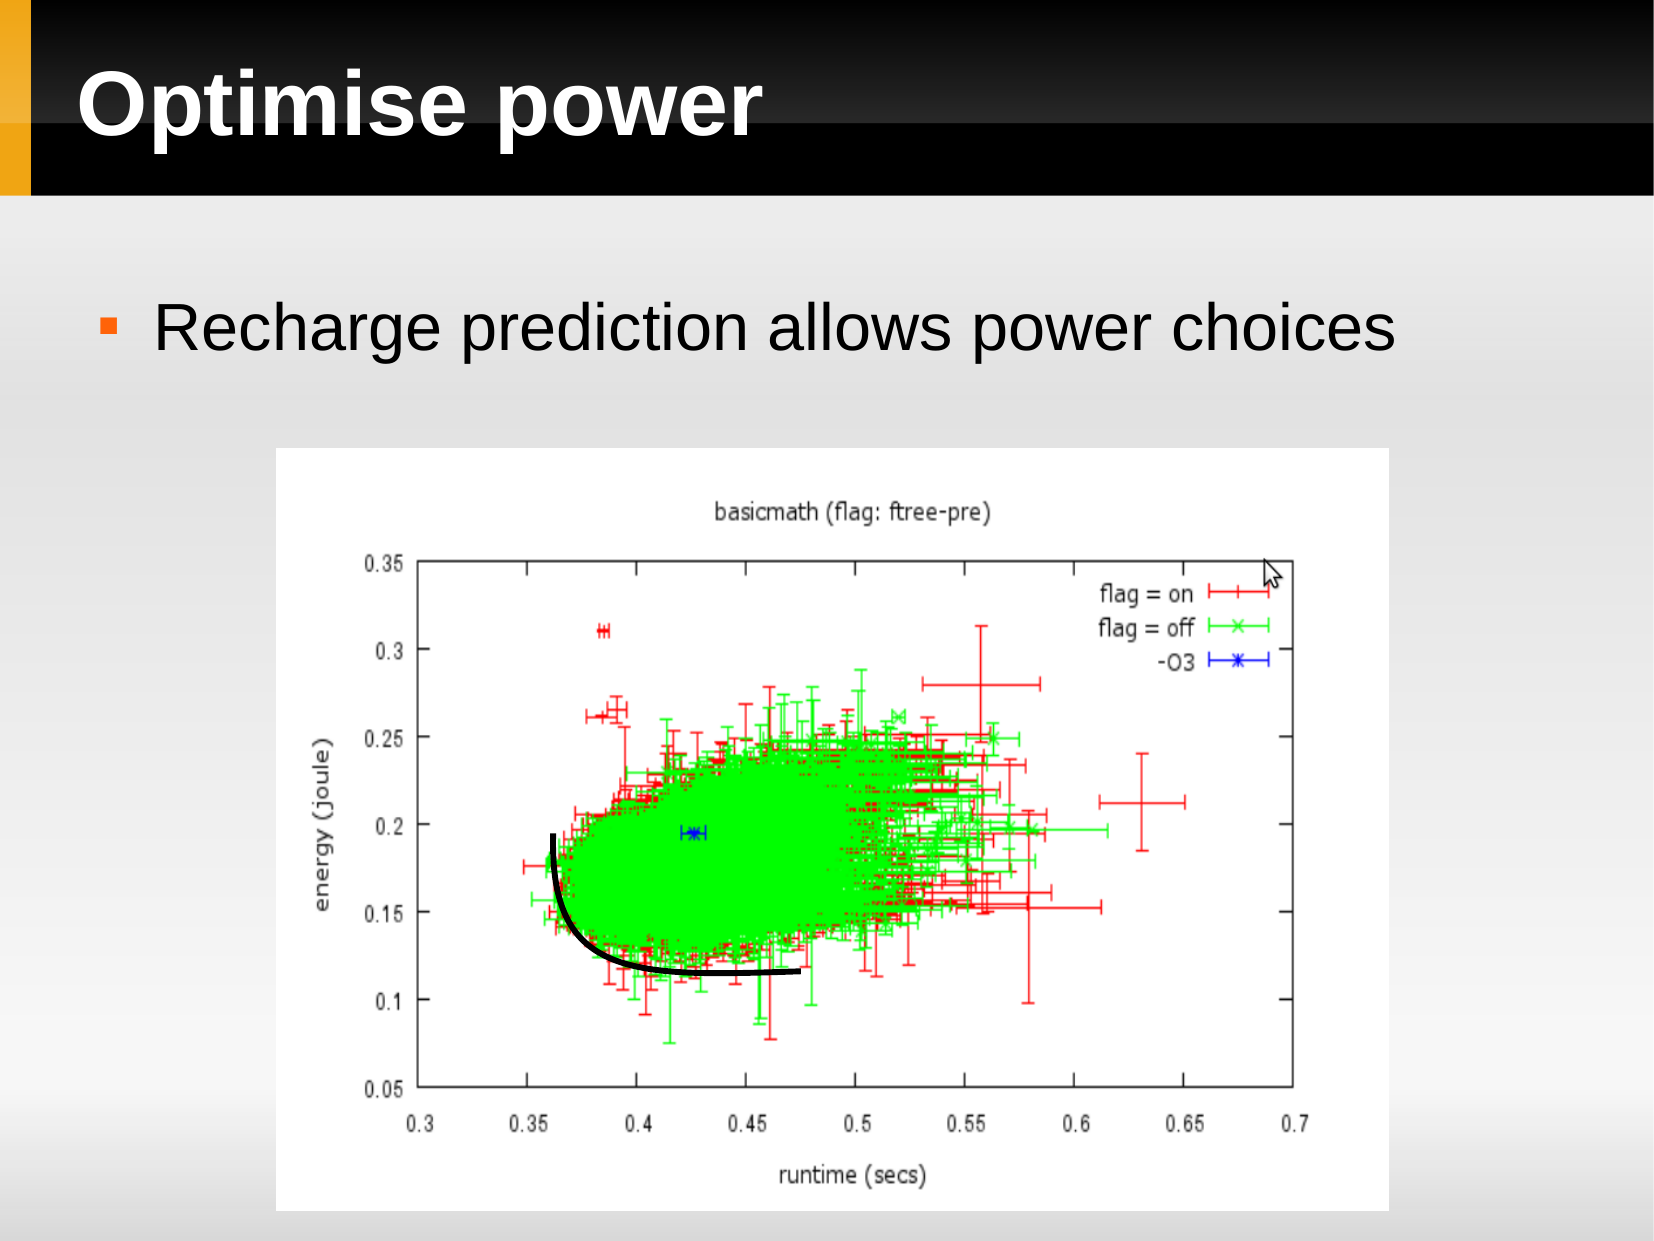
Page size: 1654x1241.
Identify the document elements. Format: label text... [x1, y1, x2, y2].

picture [0, 0, 1654, 1241]
list Recharge prediction allows power choices [82, 290, 1571, 1094]
title Optimise power [76, 0, 1565, 208]
